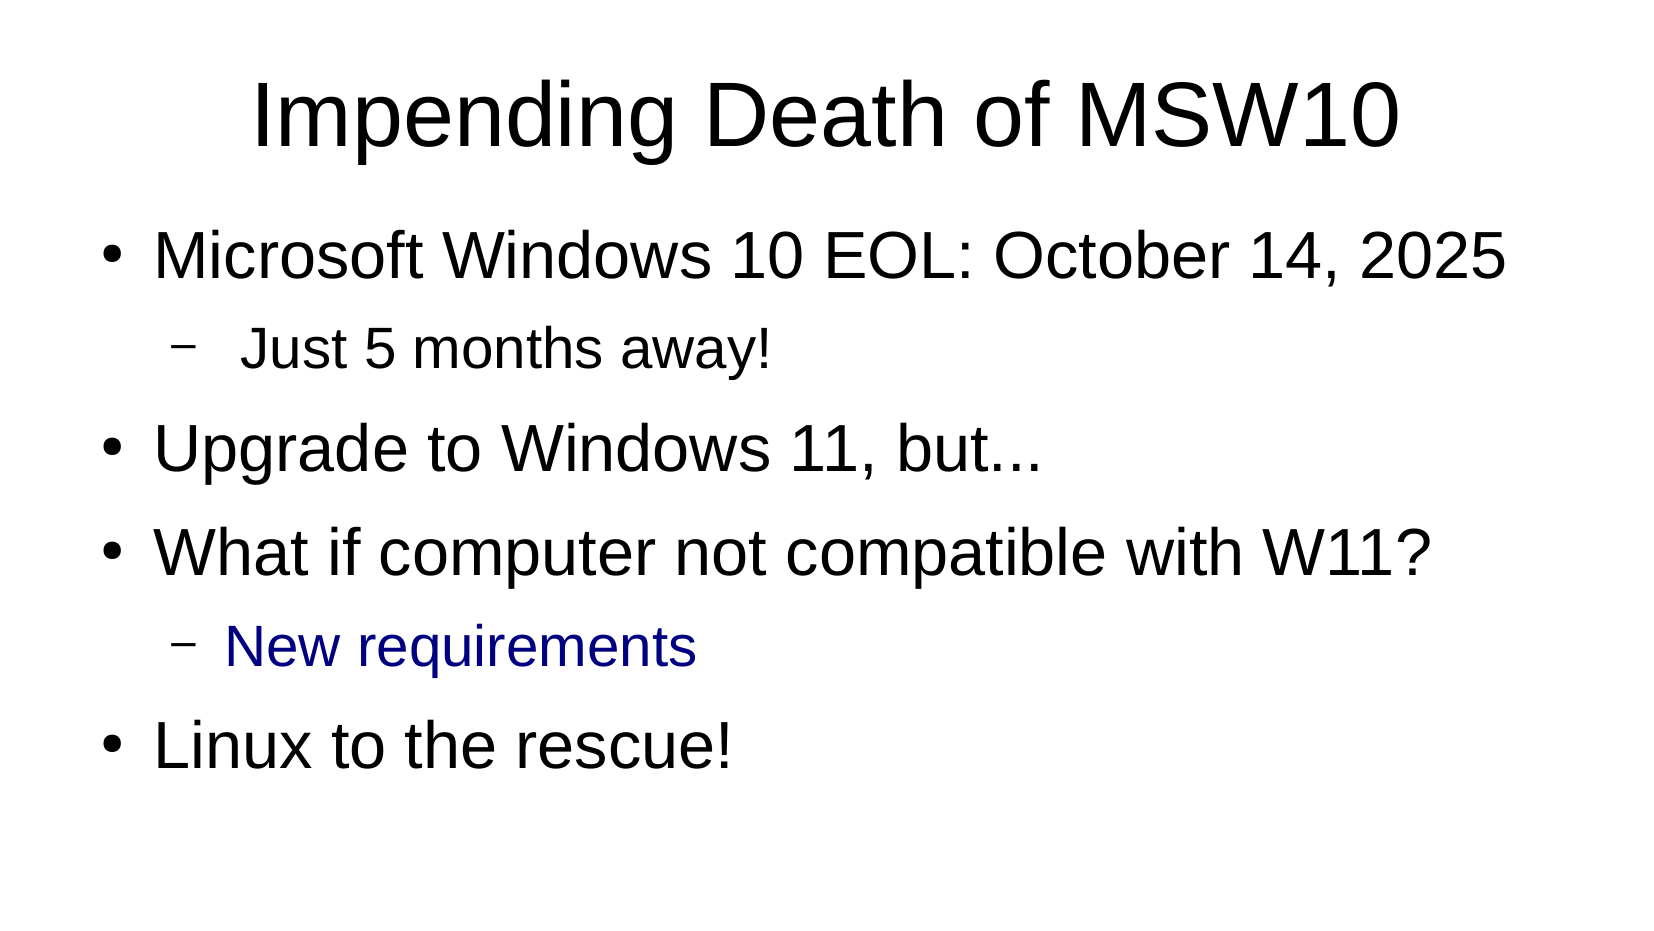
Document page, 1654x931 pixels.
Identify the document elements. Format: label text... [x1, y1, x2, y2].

title Impending Death of MSW10 [82, 37, 1571, 193]
list Microsoft Windows 10 EOL: October 14, 2025 Just 5 months away! Upgrade to Windows 11, but... What if computer not compatible with W11? New requirements Linux to the rescue! [82, 217, 1571, 826]
